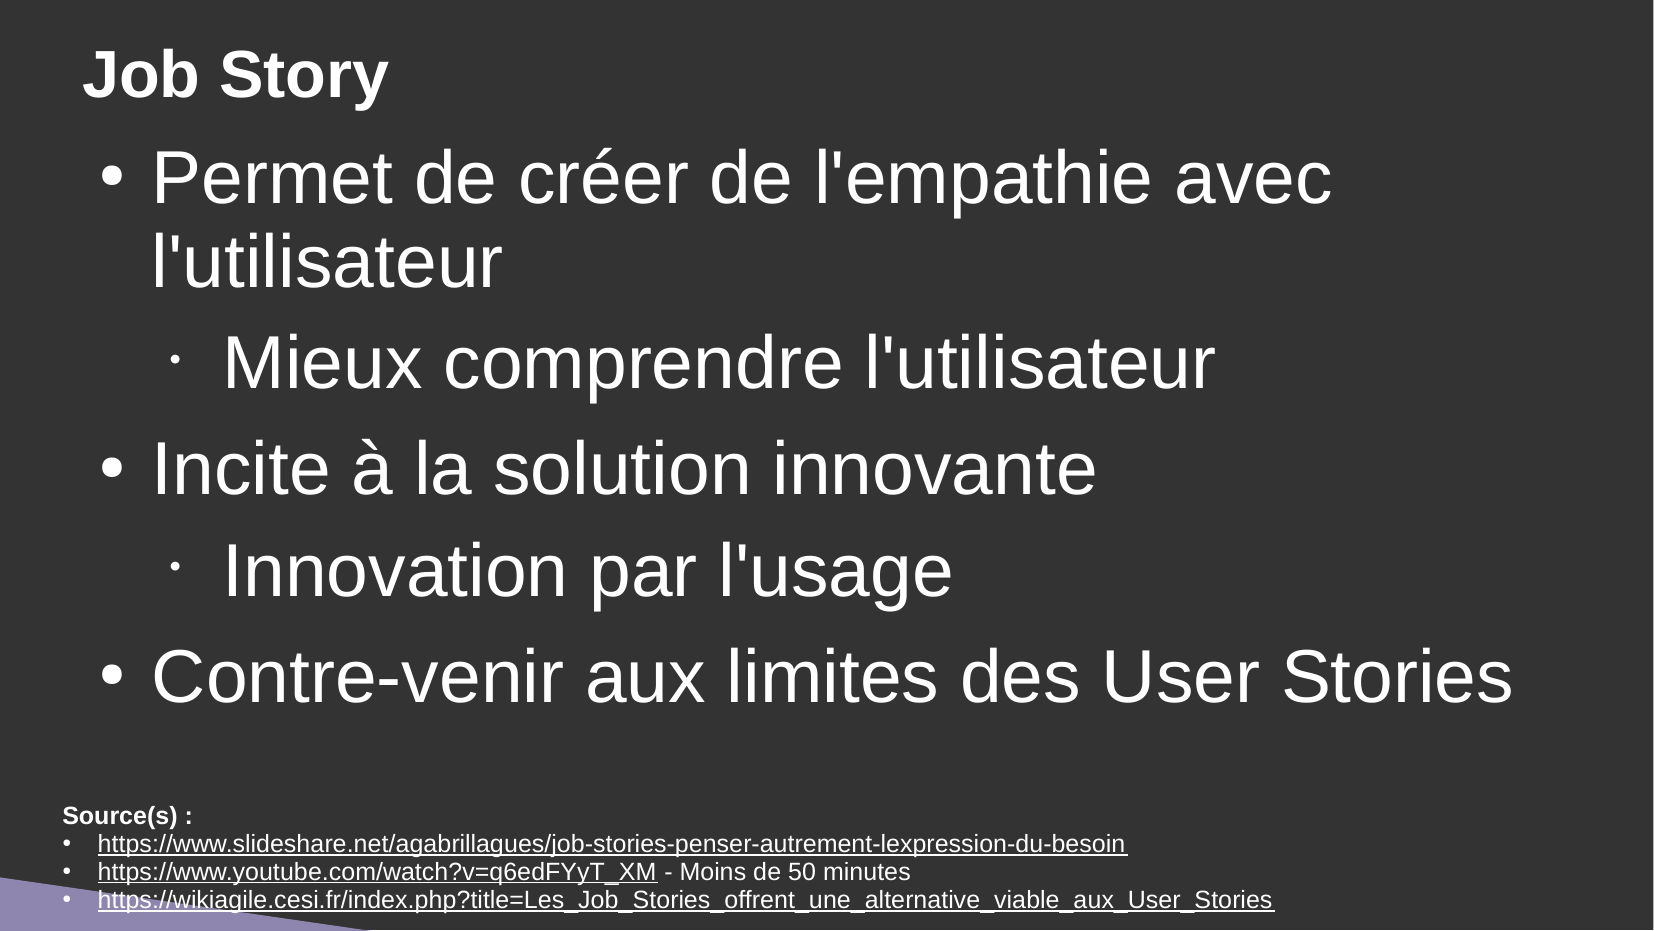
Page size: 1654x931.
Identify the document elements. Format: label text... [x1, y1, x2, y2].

list Permet de créer de l'empathie avec l'utilisateur Mieux comprendre l'utilisateur Incite à la solution innovante Innovation par l'usage Contre-venir aux limites des User Stories [80, 135, 1620, 777]
text_box [0, 877, 372, 931]
text_box Source(s) : https://www.slideshare.net/agabrillagues/job-stories-penser-autrement-lexpression-du-besoin https://www.youtube.com/watch?v=q6edFYyT_XM - Moins de 50 minutes https://wikiagile.cesi.fr/index.php?title=Les_Job_Stories_offrent_une_alternative_viable_aux_User_Stories [47, 794, 1533, 922]
title Job Story [82, 37, 1571, 122]
